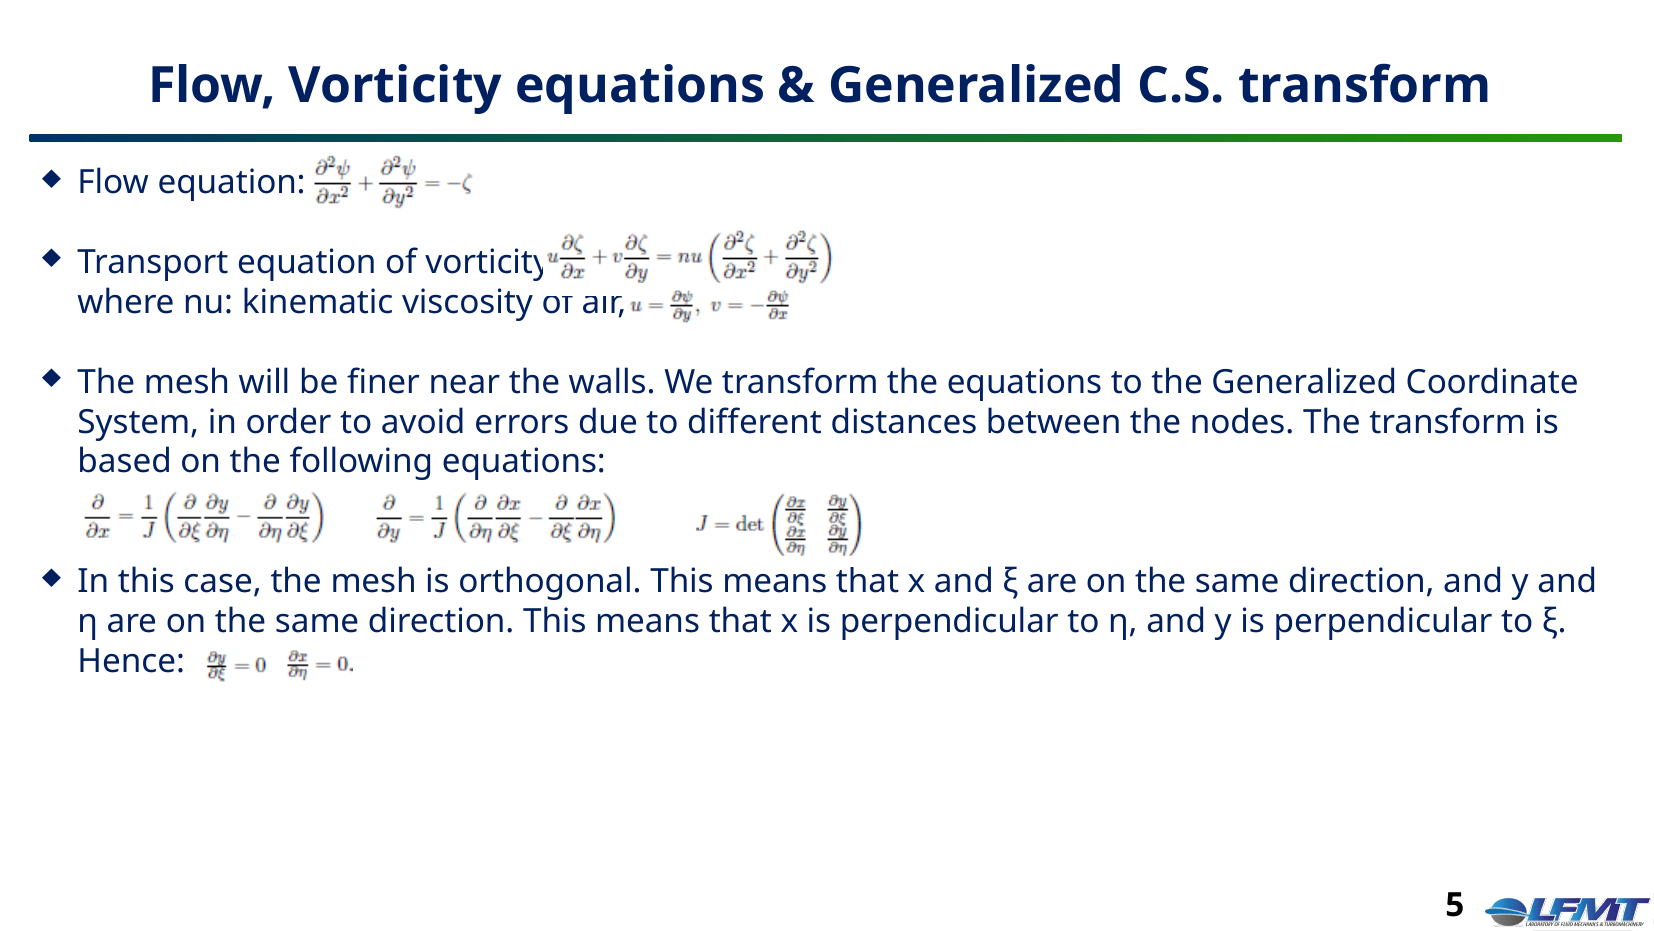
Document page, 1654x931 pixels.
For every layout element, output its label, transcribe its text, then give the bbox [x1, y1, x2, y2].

slide_number <αριθμός> [1093, 880, 1480, 931]
text_box [1525, 886, 1654, 931]
picture [366, 485, 626, 558]
picture [1485, 893, 1651, 931]
picture [307, 150, 485, 213]
picture [82, 484, 327, 557]
title Flow, Vorticity equations & Generalized C.S. transform [28, 34, 1625, 130]
picture [198, 650, 272, 686]
picture [543, 220, 842, 332]
picture [283, 646, 353, 686]
text_box Flow equation: Transport equation of vorticity: where nu: kinematic viscosity of air, The mesh will be finer near the walls. We transform the equations to the Generalized Coordinate System, in order to avoid errors due to different distances between the nodes. The transform is based on the following equations: In this case, the mesh is orthogonal. This means that x and ξ are on the same direction, and y and η are on the same direction. This means that x is perpendicular to η, and y is perpendicular to ξ. Hence: [27, 152, 1628, 732]
picture [696, 481, 875, 567]
